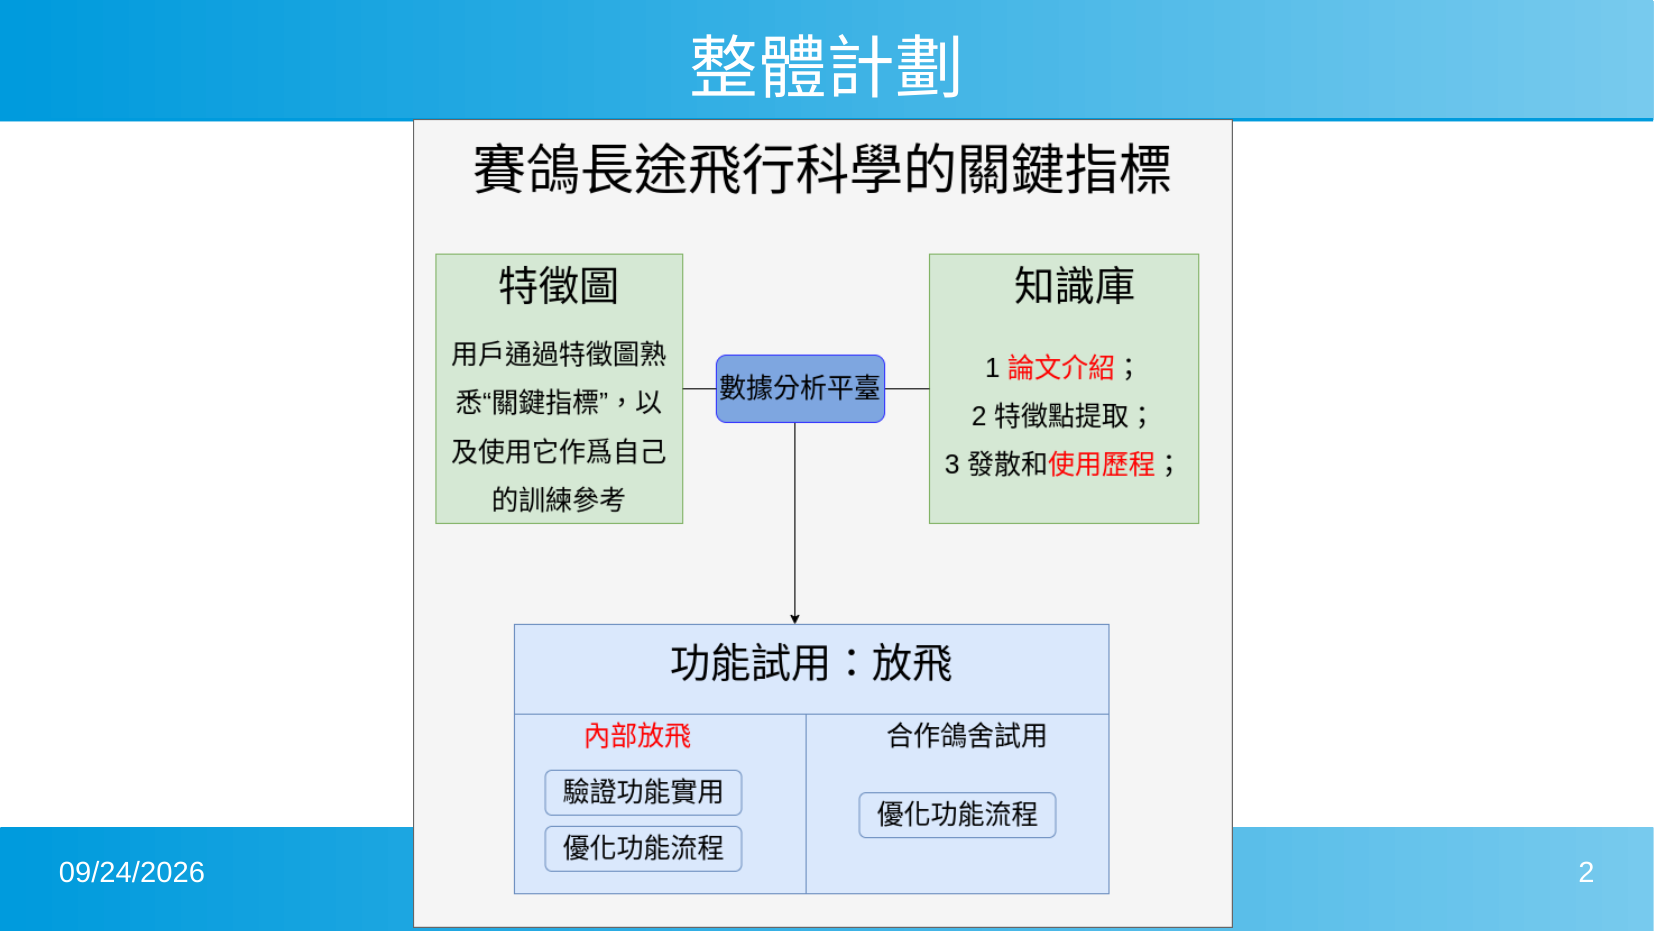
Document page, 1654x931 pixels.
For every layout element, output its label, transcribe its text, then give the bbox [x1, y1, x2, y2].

title 整體計劃 [59, 28, 1595, 109]
picture [413, 120, 1233, 928]
